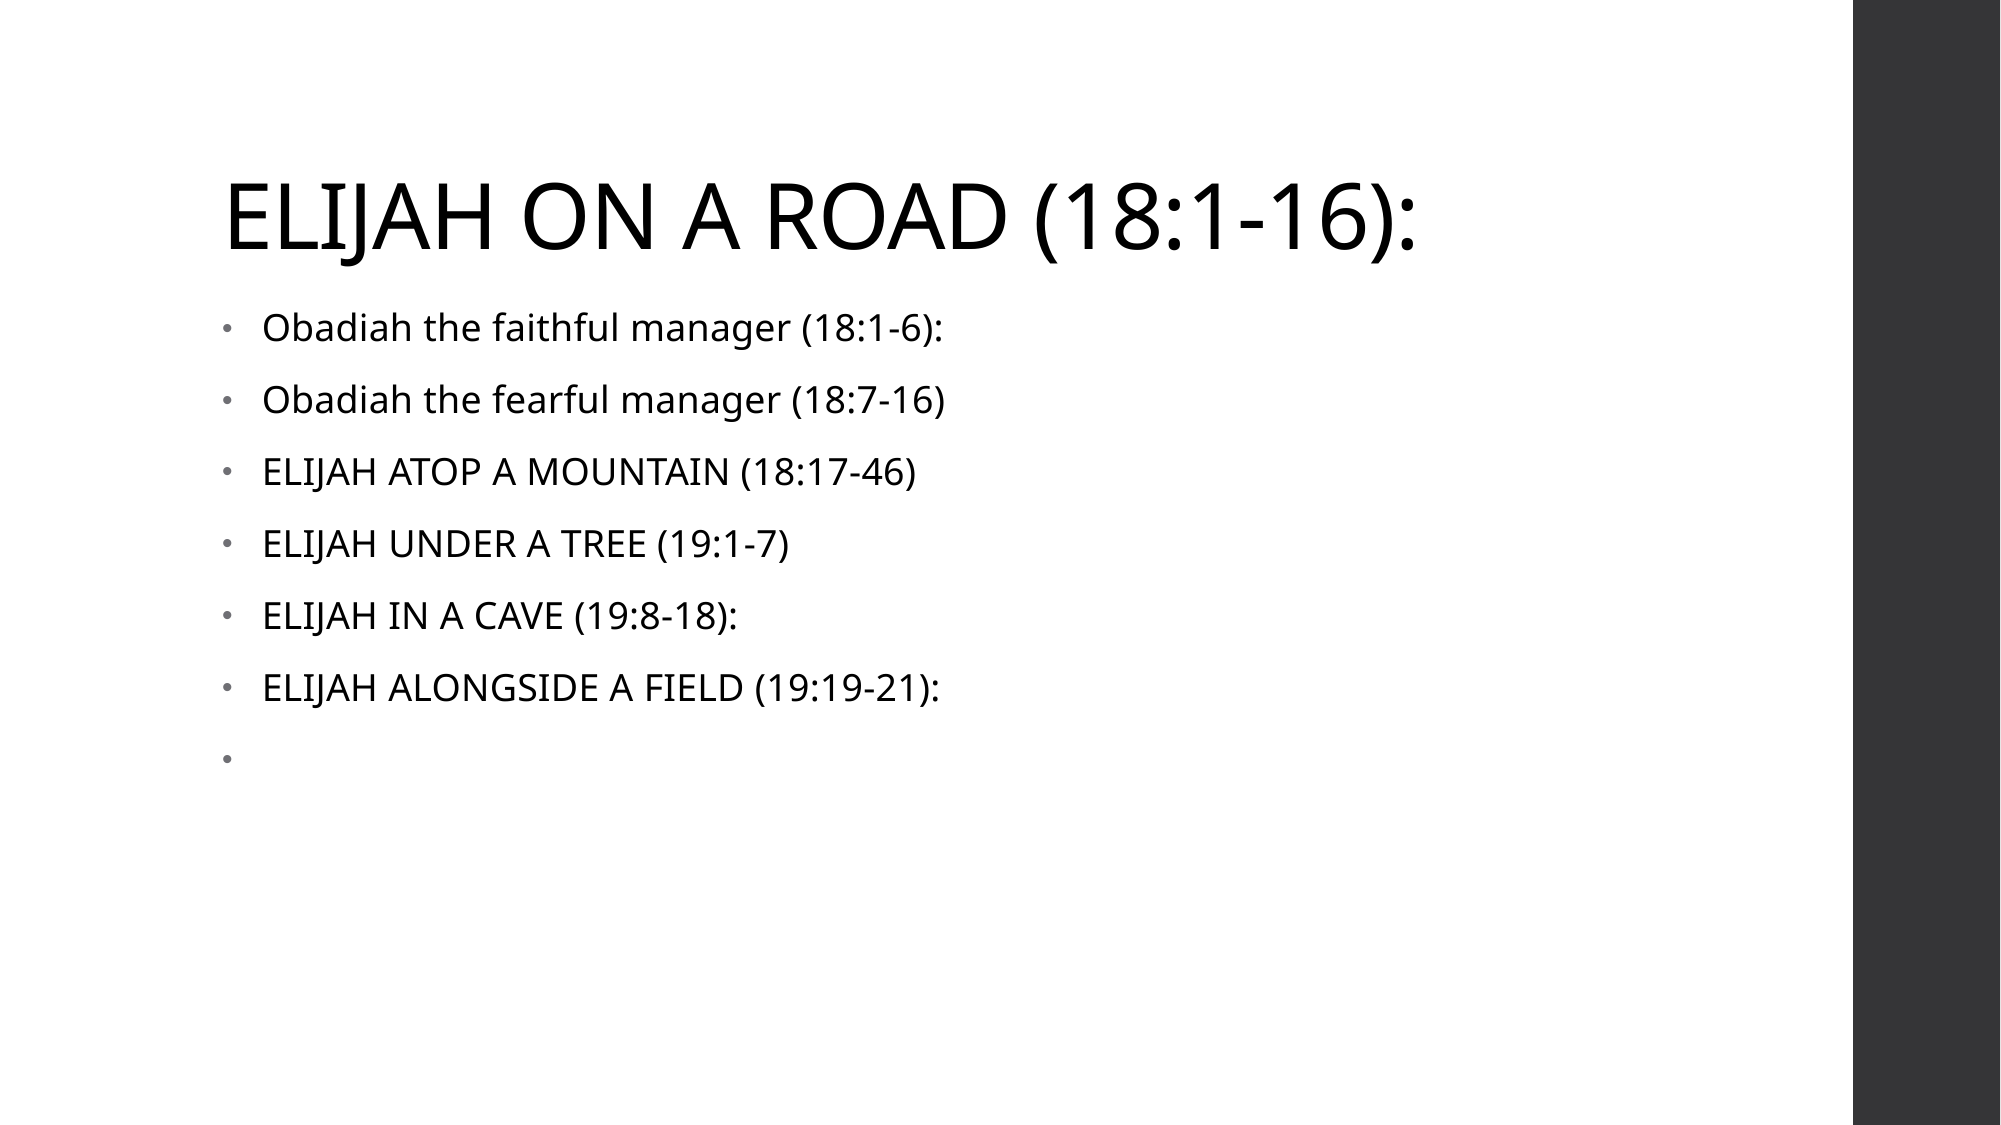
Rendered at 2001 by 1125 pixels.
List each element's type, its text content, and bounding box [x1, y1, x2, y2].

title ELIJAH ON A ROAD (18:1-16): [206, 60, 1797, 278]
list Obadiah the faithful manager (18:1-6): Obadiah the fearful manager (18:7-16) ELIJAH ATOP A MOUNTAIN (18:17-46) ELIJAH UNDER A TREE (19:1-7) ELIJAH IN A CAVE (19:8-18): ELIJAH ALONGSIDE A FIELD (19:19-21): [206, 299, 1617, 1014]
